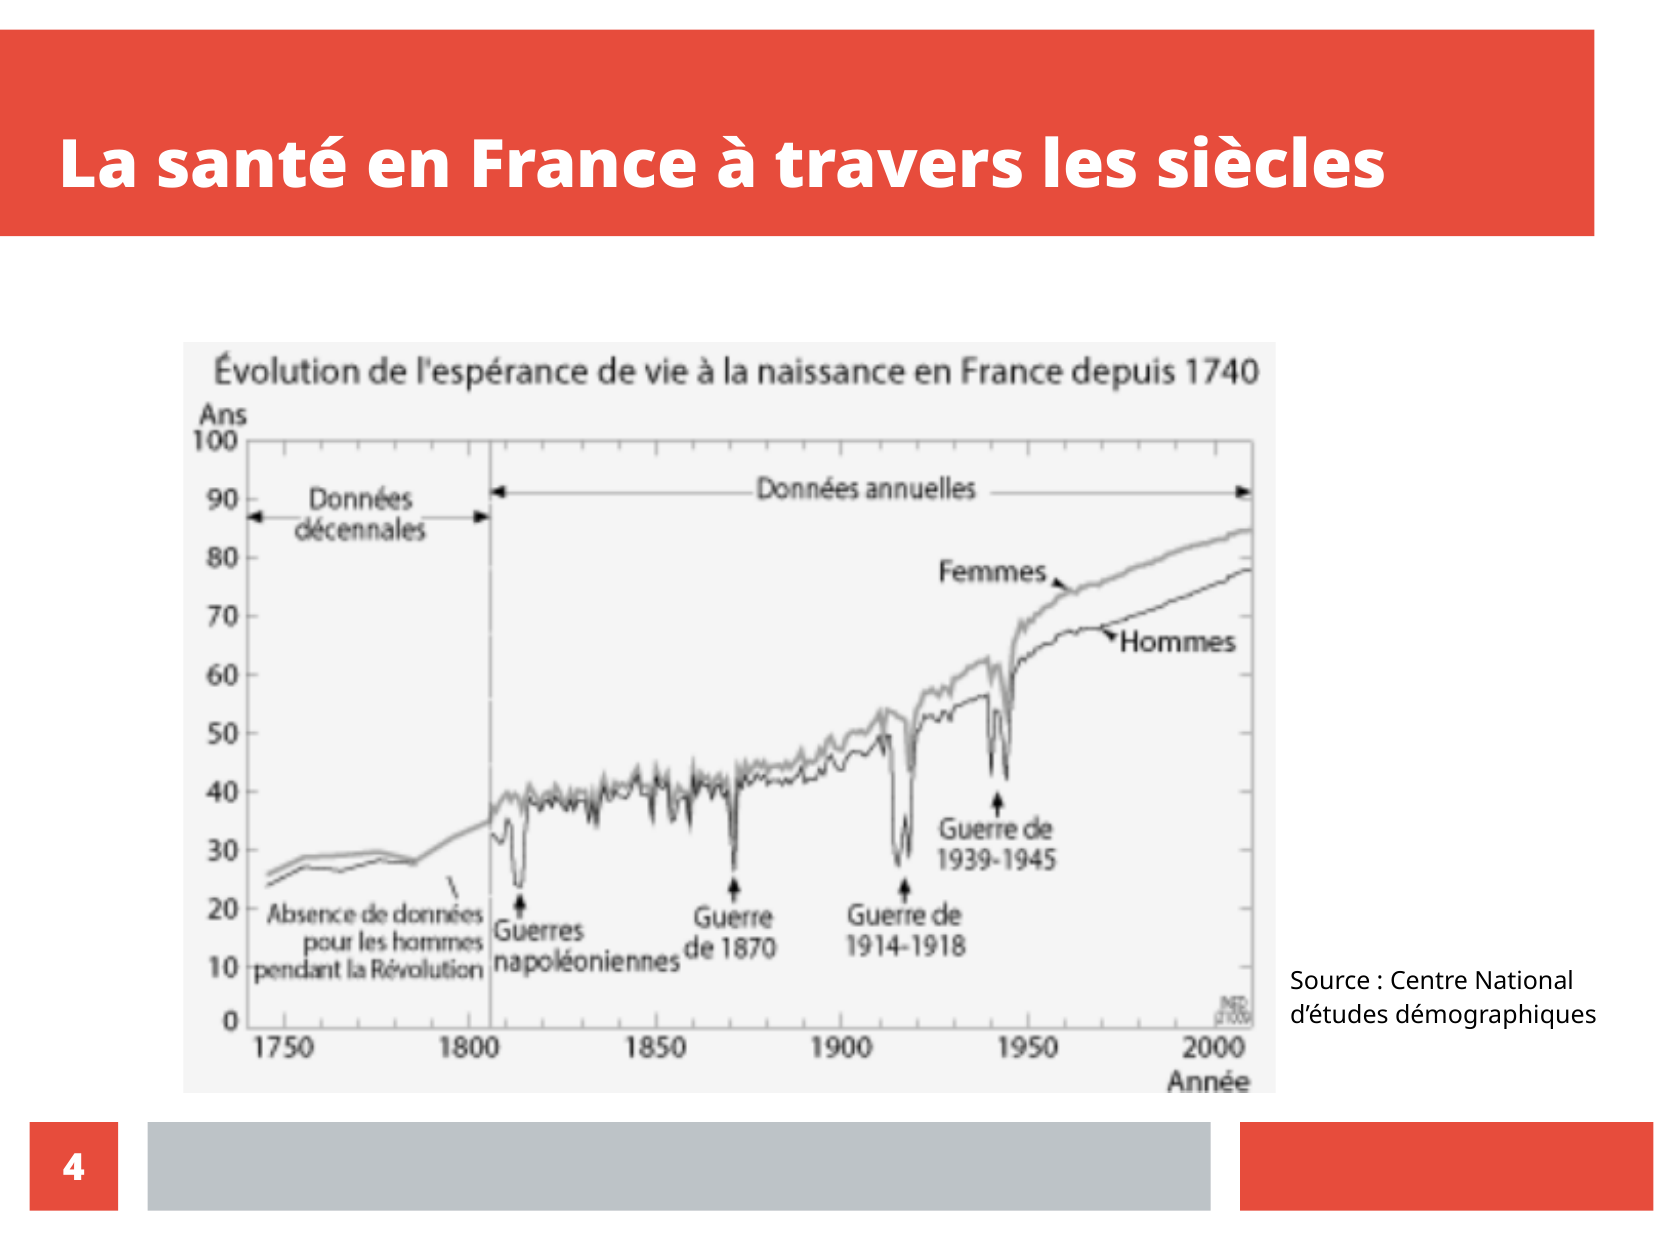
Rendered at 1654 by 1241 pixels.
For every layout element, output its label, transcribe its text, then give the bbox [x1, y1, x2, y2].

picture [183, 342, 1276, 1093]
text_box Source : Centre National d’études démographiques [1275, 955, 1642, 1040]
title La santé en France à travers les siècles [59, 59, 1595, 207]
